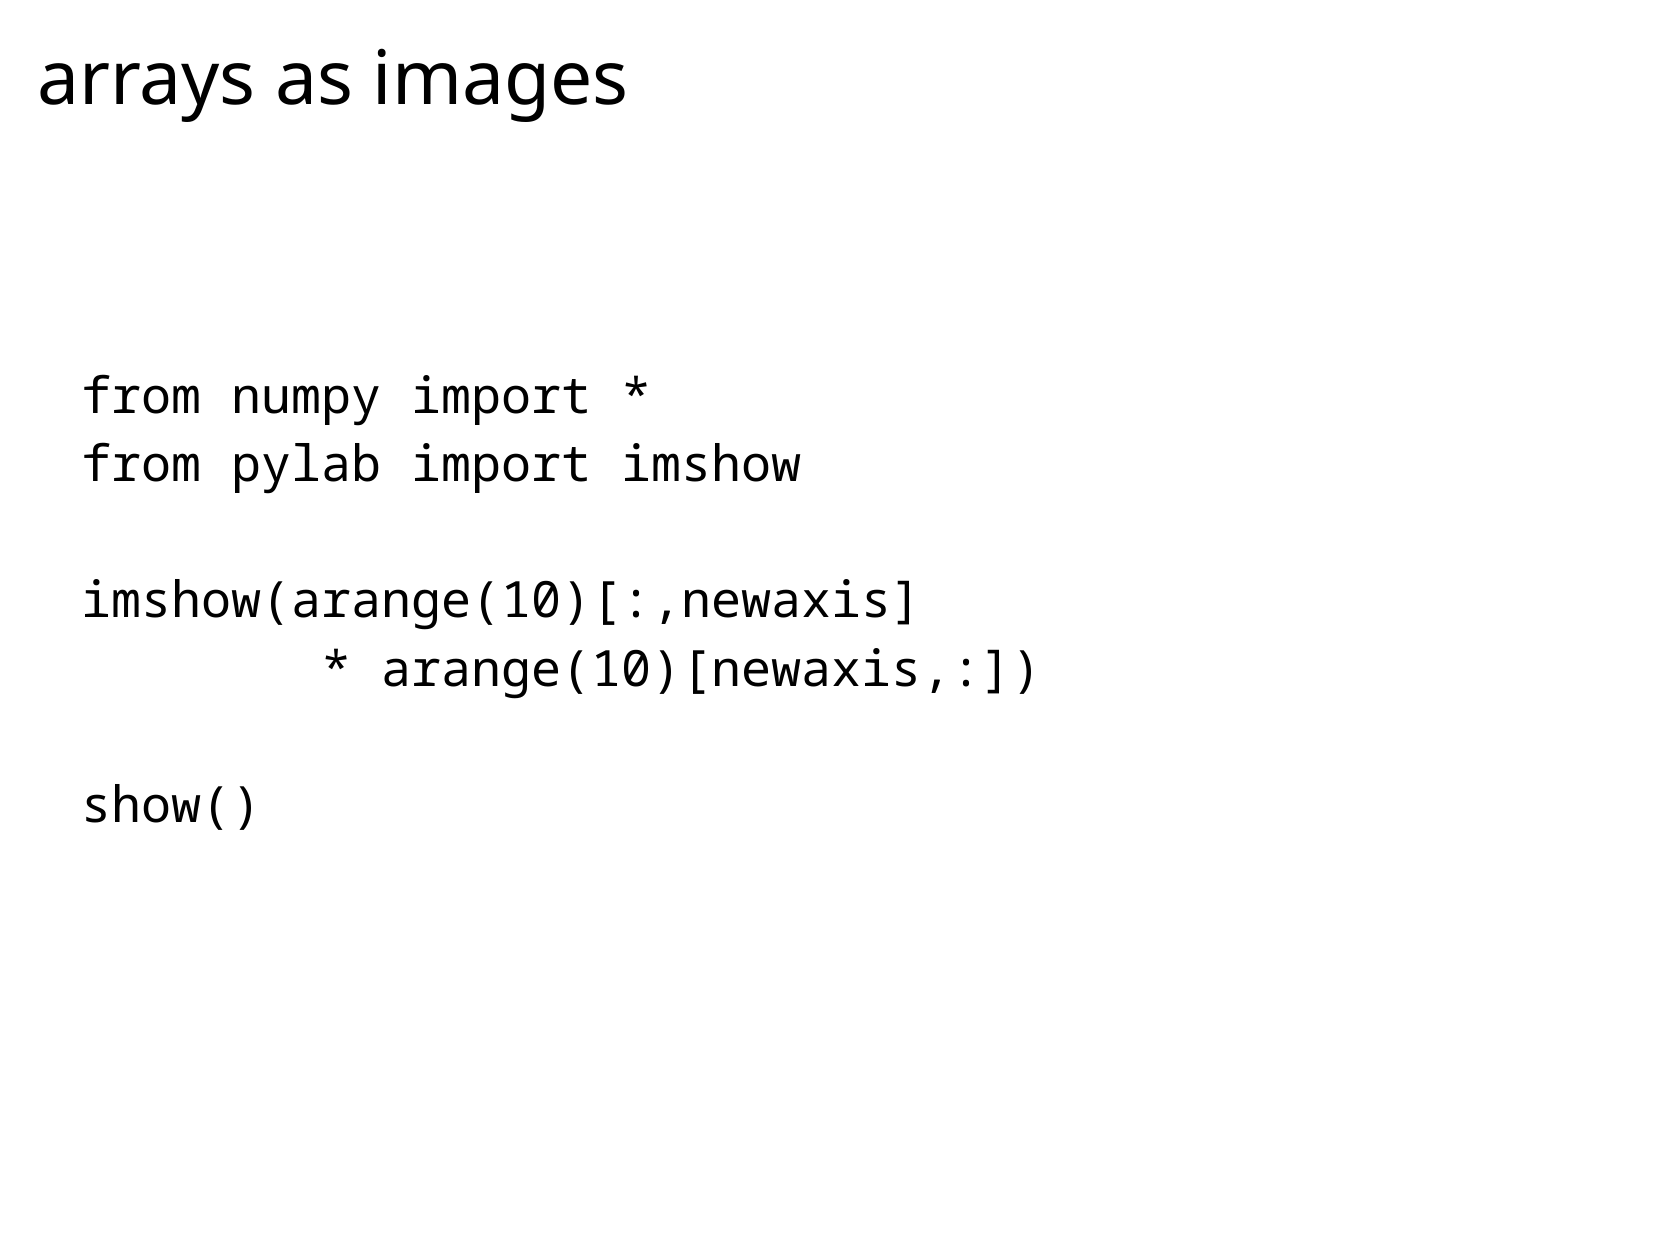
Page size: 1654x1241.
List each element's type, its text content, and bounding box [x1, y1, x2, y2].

text_box from numpy import * from pylab import imshow imshow(arange(10)[:,newaxis] * arange(10)[newaxis,:]) show() [66, 352, 1546, 1233]
title arrays as images [37, 0, 1613, 151]
